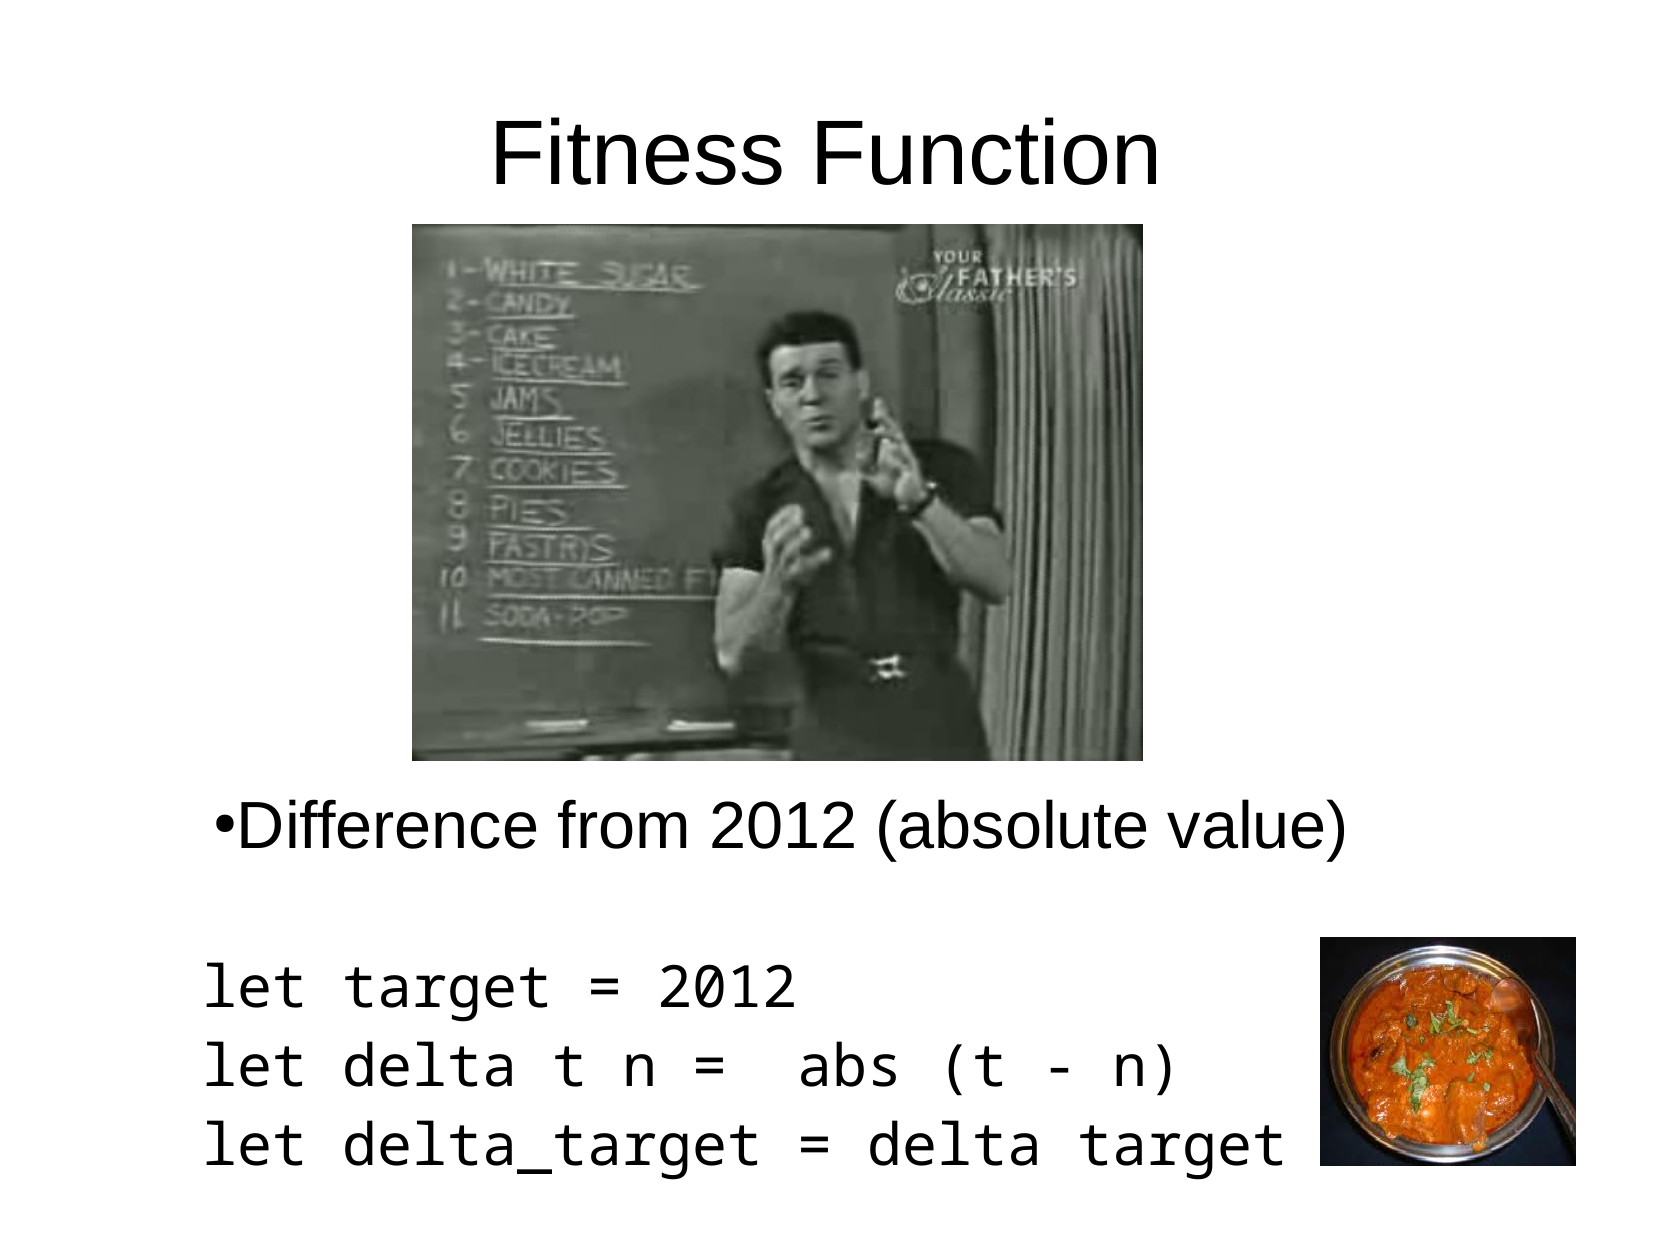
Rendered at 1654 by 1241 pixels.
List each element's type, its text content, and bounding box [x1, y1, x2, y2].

title Fitness Function [82, 49, 1571, 257]
picture [412, 224, 1143, 761]
subtitle Difference from 2012 (absolute value) [37, 712, 1526, 1013]
text_box let target = 2012 let delta t n = abs (t - n) let delta_target = delta target [187, 937, 1320, 1163]
picture [1320, 937, 1576, 1166]
